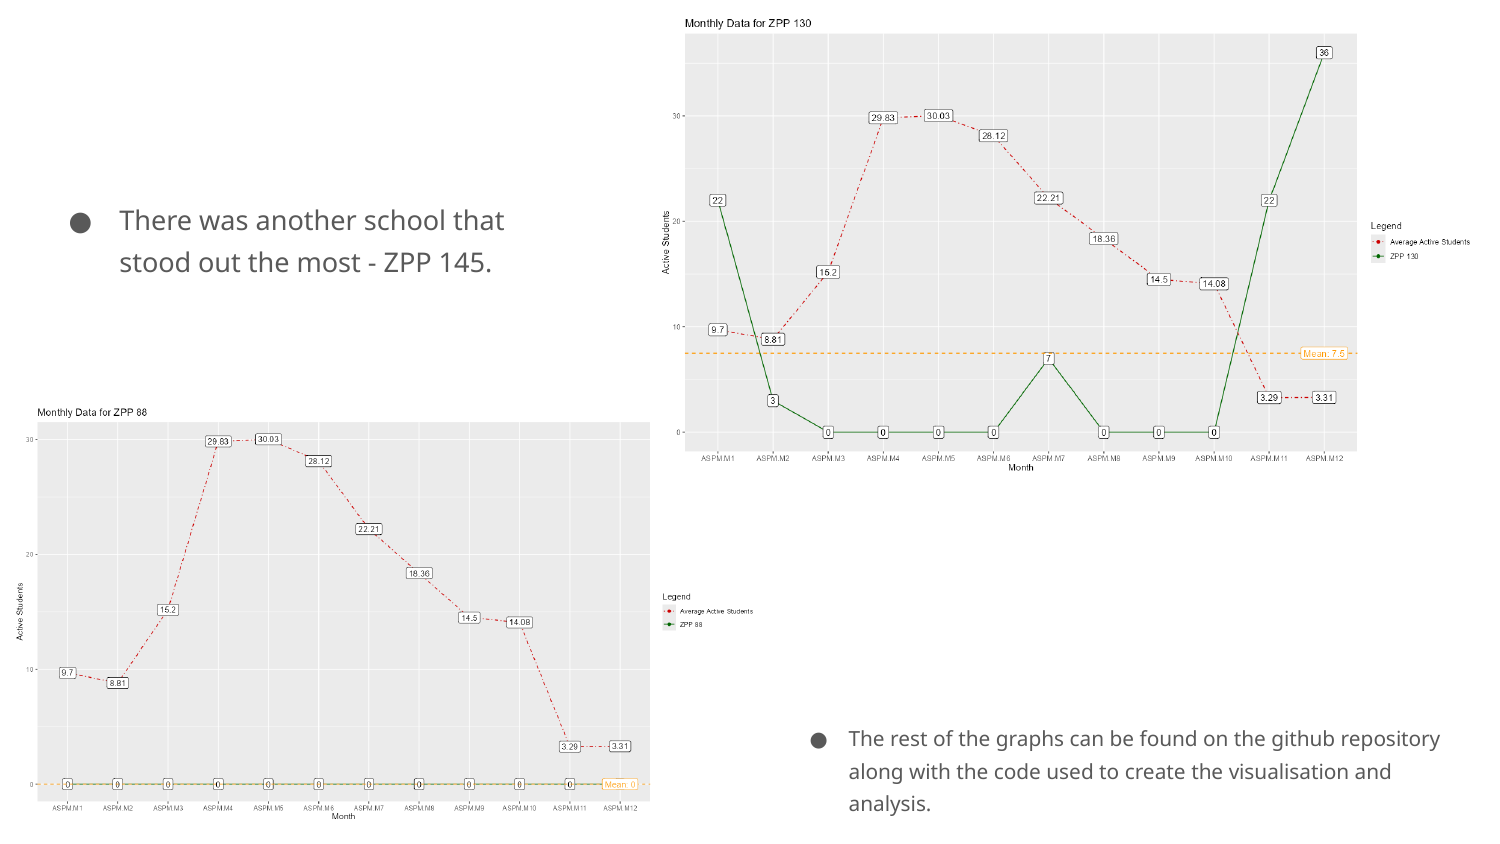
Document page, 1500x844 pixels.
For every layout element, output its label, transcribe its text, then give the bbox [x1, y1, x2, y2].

picture [12, 14, 1479, 825]
list The rest of the graphs can be found on the github repository along with the code used to create the visualisation and analysis. [776, 705, 1487, 833]
list There was another school that stood out the most - ZPP 145. [29, 181, 572, 310]
